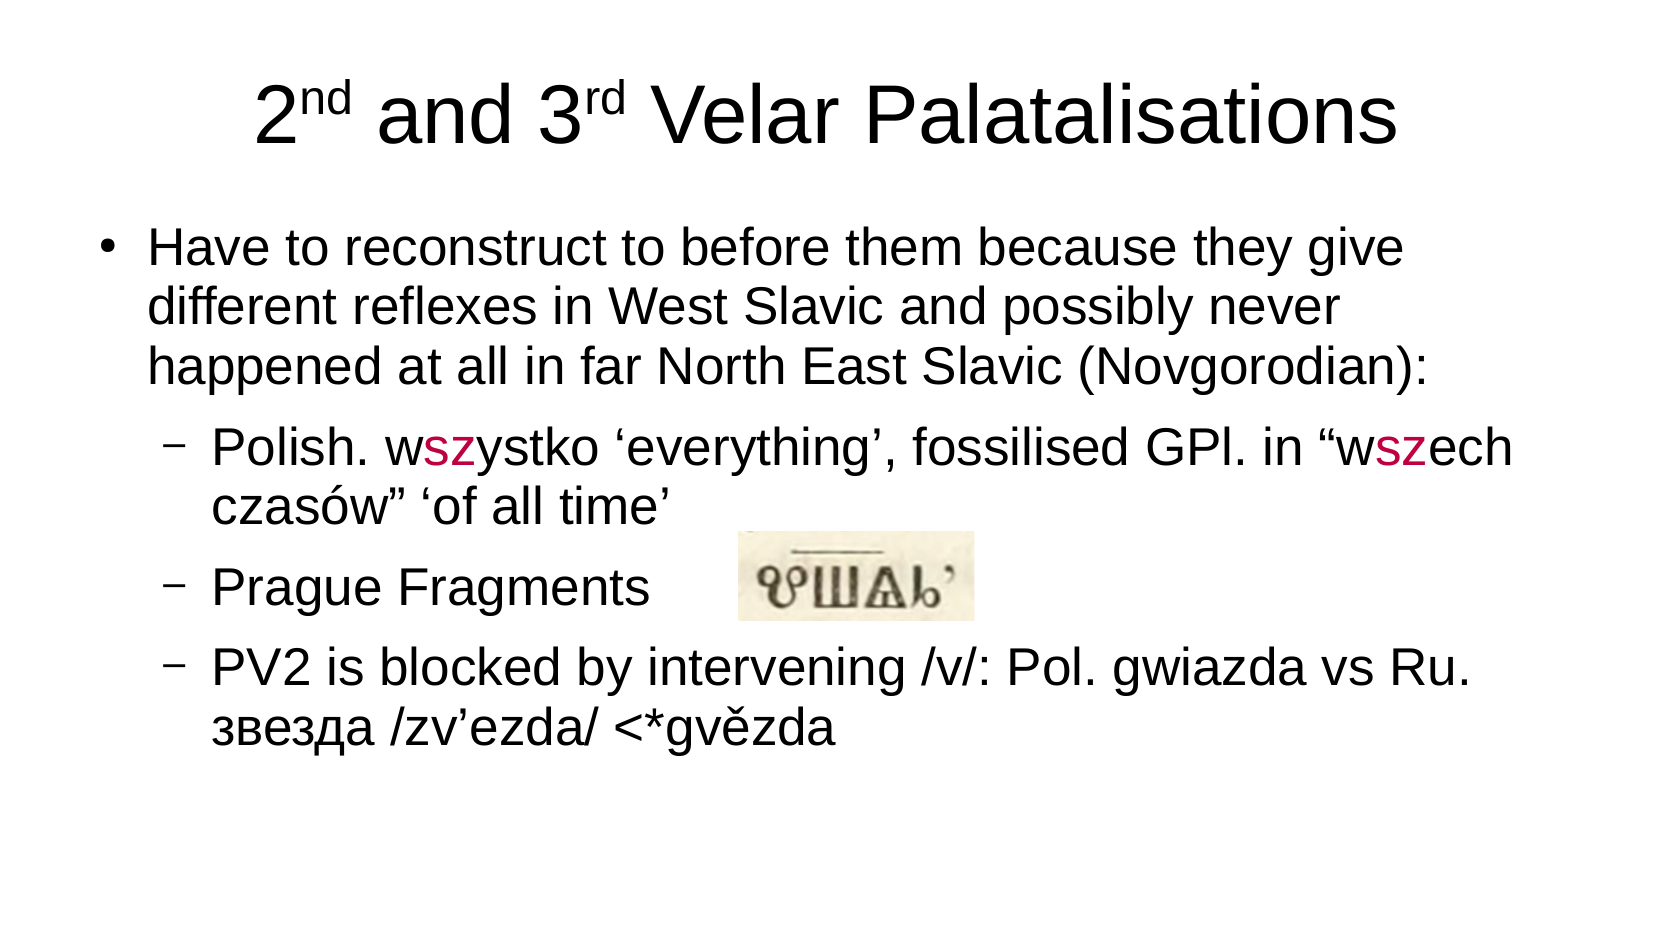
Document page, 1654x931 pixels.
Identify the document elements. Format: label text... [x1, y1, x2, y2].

list Have to reconstruct to before them because they give different reflexes in West Slavic and possibly never happened at all in far North East Slavic (Novgorodian): Polish. wszystko ‘everything’, fossilised GPl. in “wszech czasów” ‘of all time’ Prague Fragments PV2 is blocked by intervening /v/: Pol. gwiazda vs Ru. звезда /zv’ezda/ <*gvězda [82, 217, 1571, 758]
title 2nd and 3rd Velar Palatalisations [82, 37, 1571, 193]
picture [738, 531, 975, 621]
